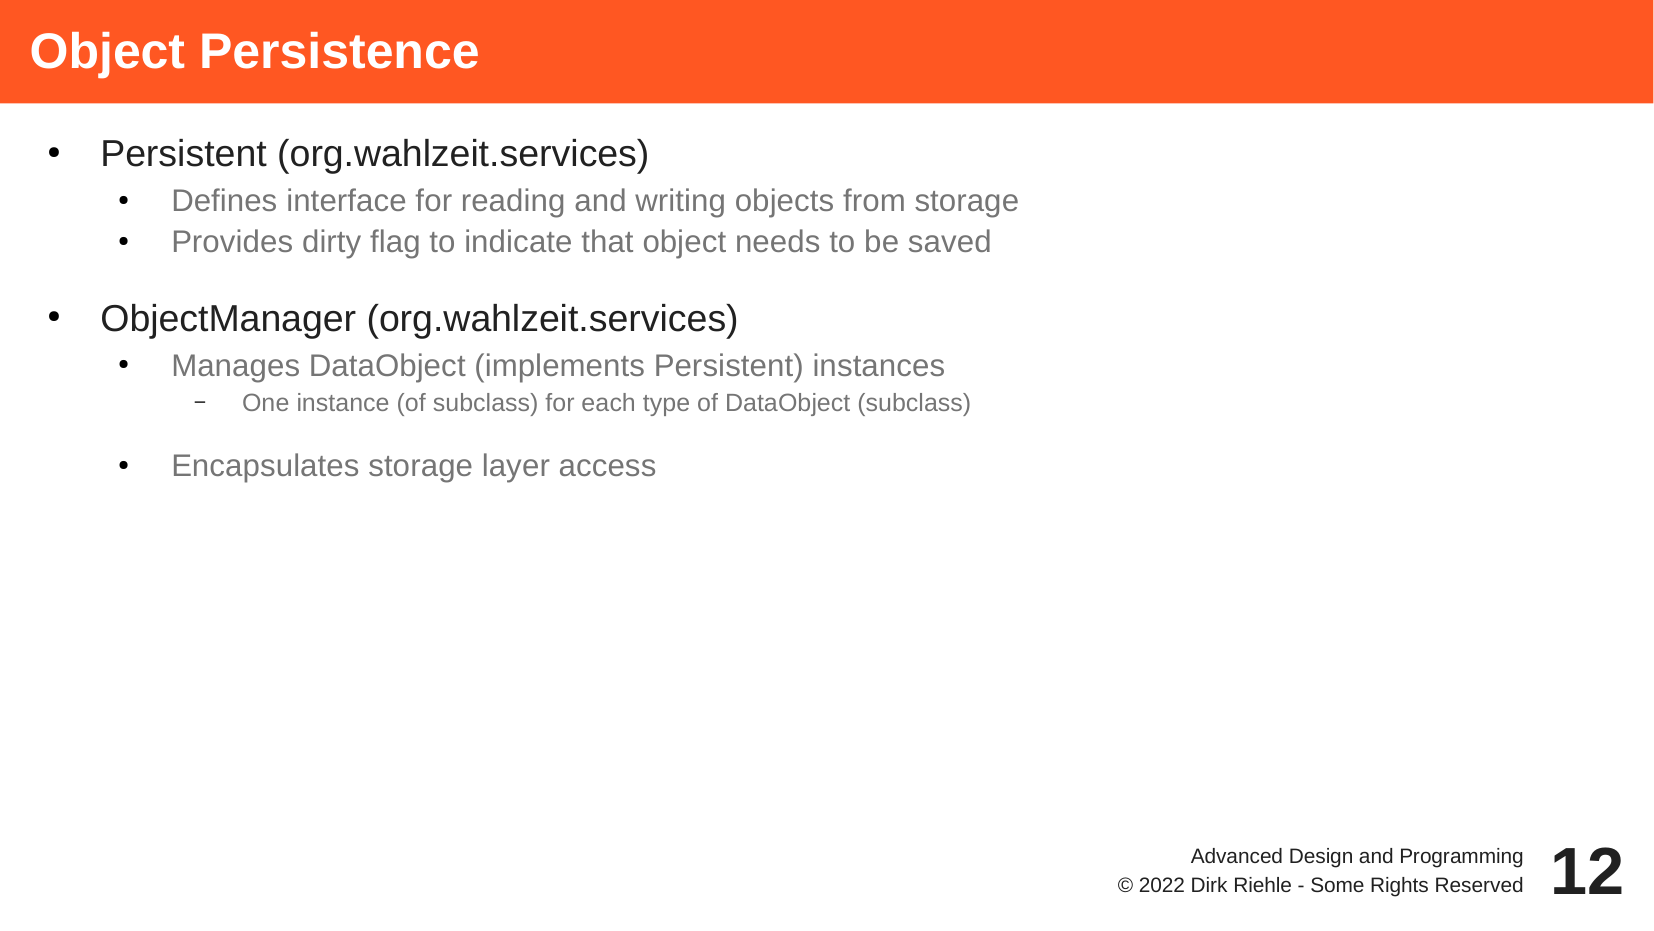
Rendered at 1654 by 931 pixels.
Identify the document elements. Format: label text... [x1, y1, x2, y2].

list Persistent (org.wahlzeit.services) Defines interface for reading and writing objects from storage Provides dirty flag to indicate that object needs to be saved ObjectManager (org.wahlzeit.services) Manages DataObject (implements Persistent) instances One instance (of subclass) for each type of DataObject (subclass) Encapsulates storage layer access [29, 132, 1625, 813]
title Object Persistence [0, 0, 1654, 104]
